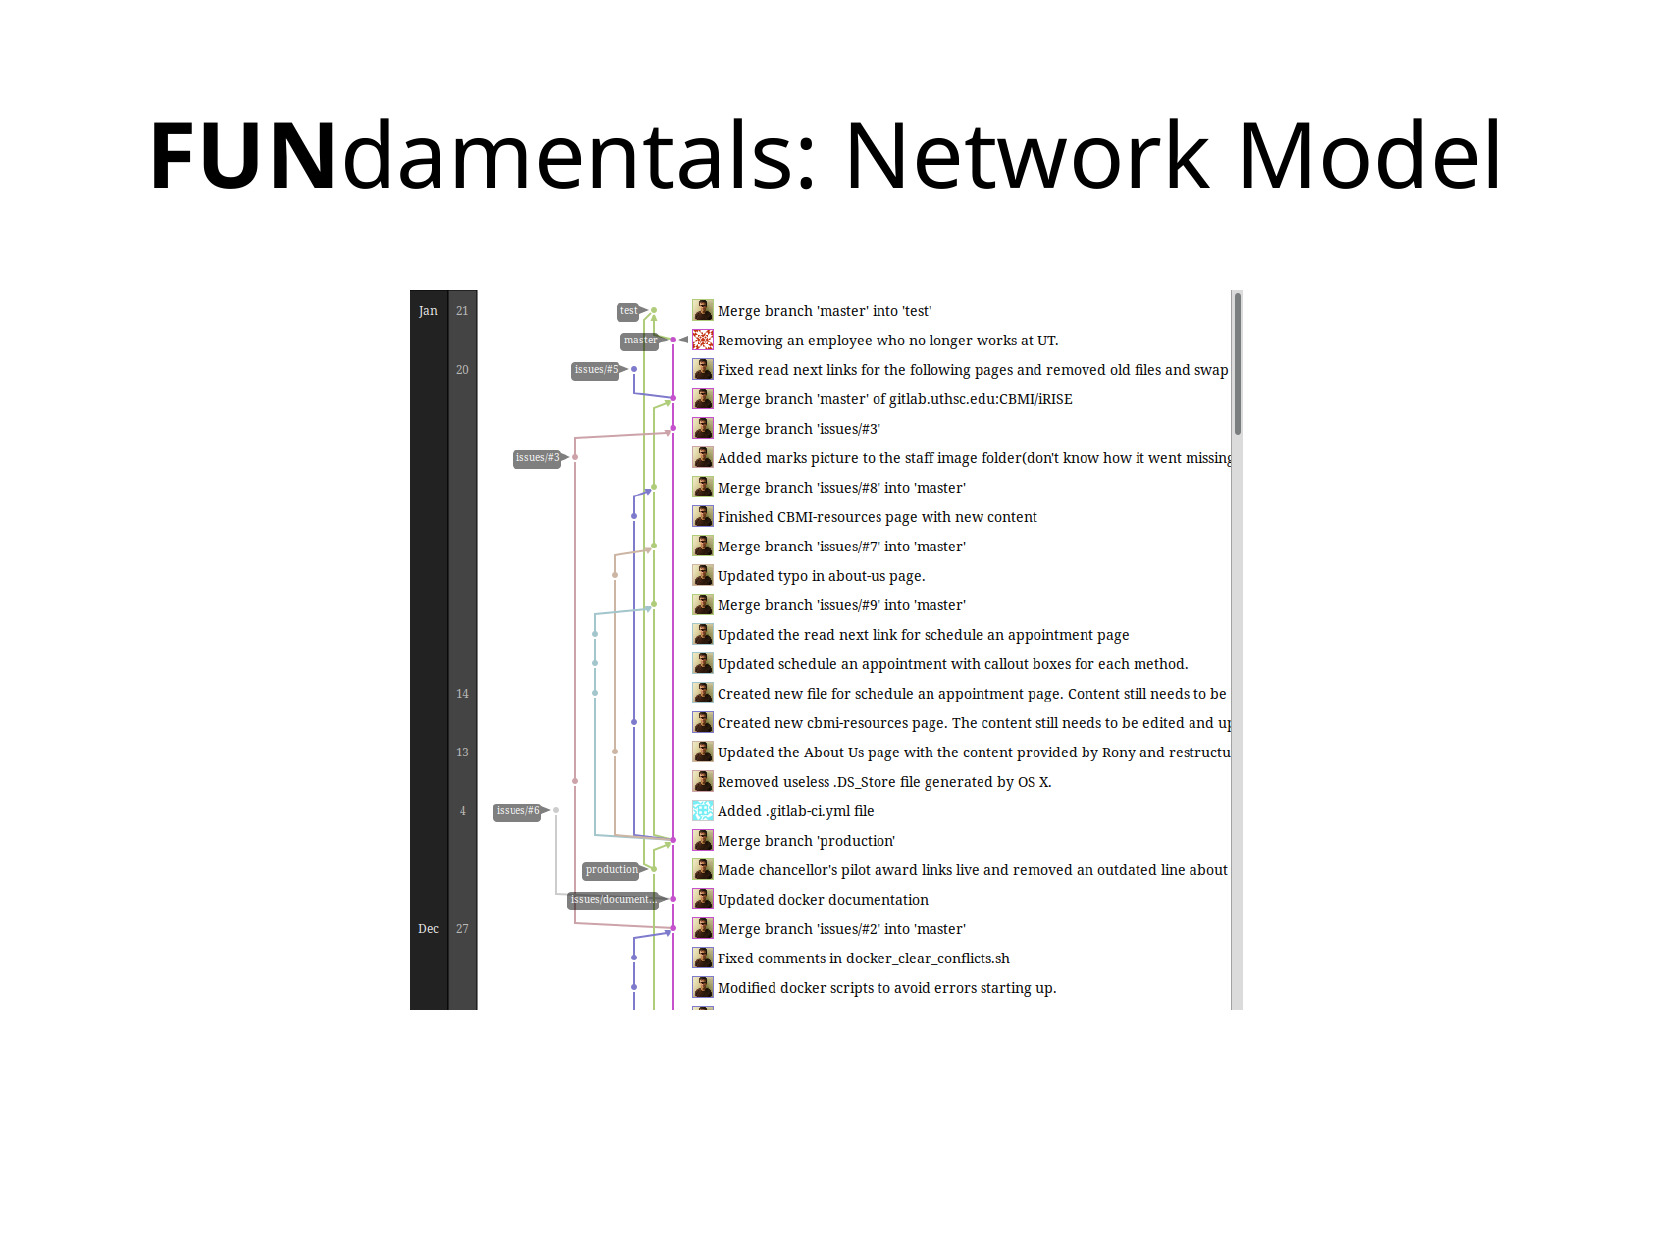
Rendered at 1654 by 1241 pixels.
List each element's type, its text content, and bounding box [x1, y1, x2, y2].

picture [410, 290, 1243, 1010]
title FUNdamentals: Network Model [82, 49, 1571, 257]
